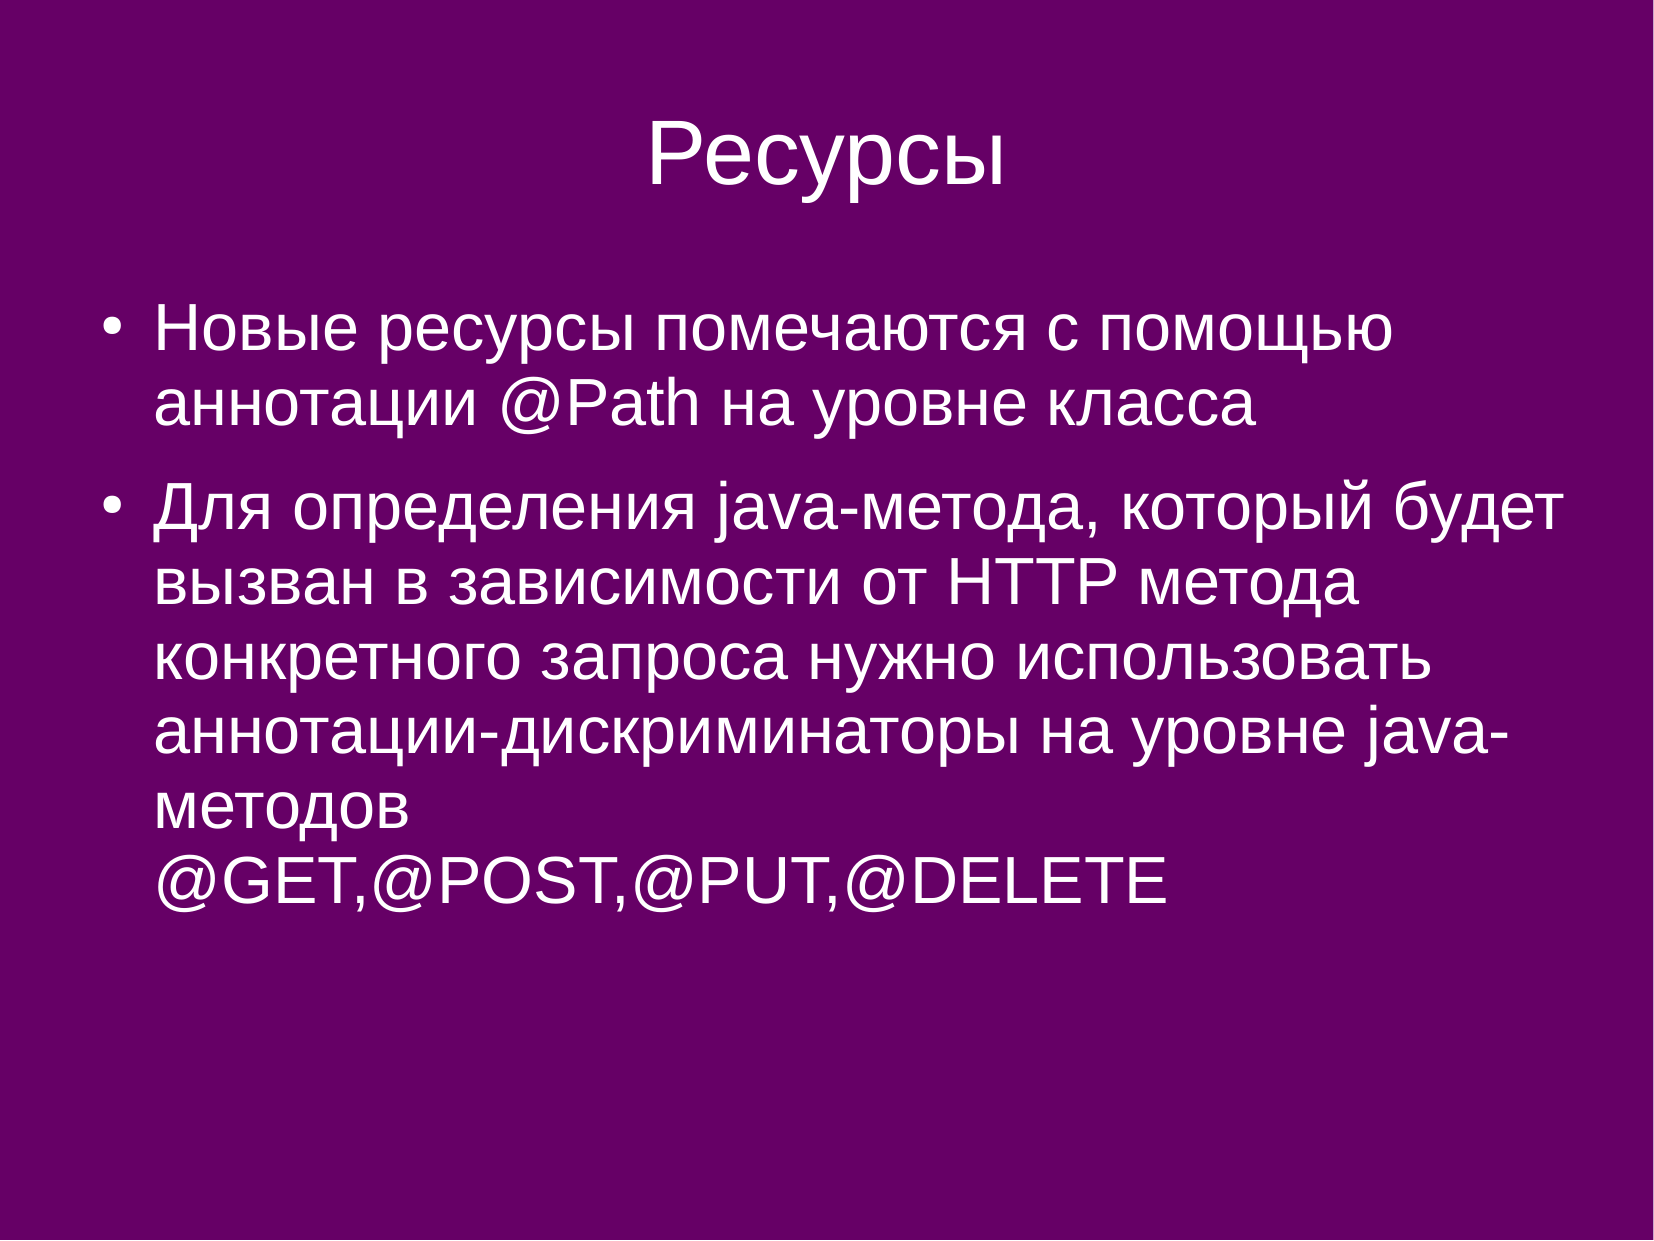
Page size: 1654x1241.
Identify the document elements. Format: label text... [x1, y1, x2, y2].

title Ресурсы [82, 49, 1571, 257]
list Новые ресурсы помечаются с помощью аннотации @Path на уровне класса Для определения java-метода, который будет вызван в зависимости от HTTP метода конкретного запроса нужно использовать аннотации-дискриминаторы на уровне java-методов @GET,@POST,@PUT,@DELETE [82, 290, 1571, 1010]
